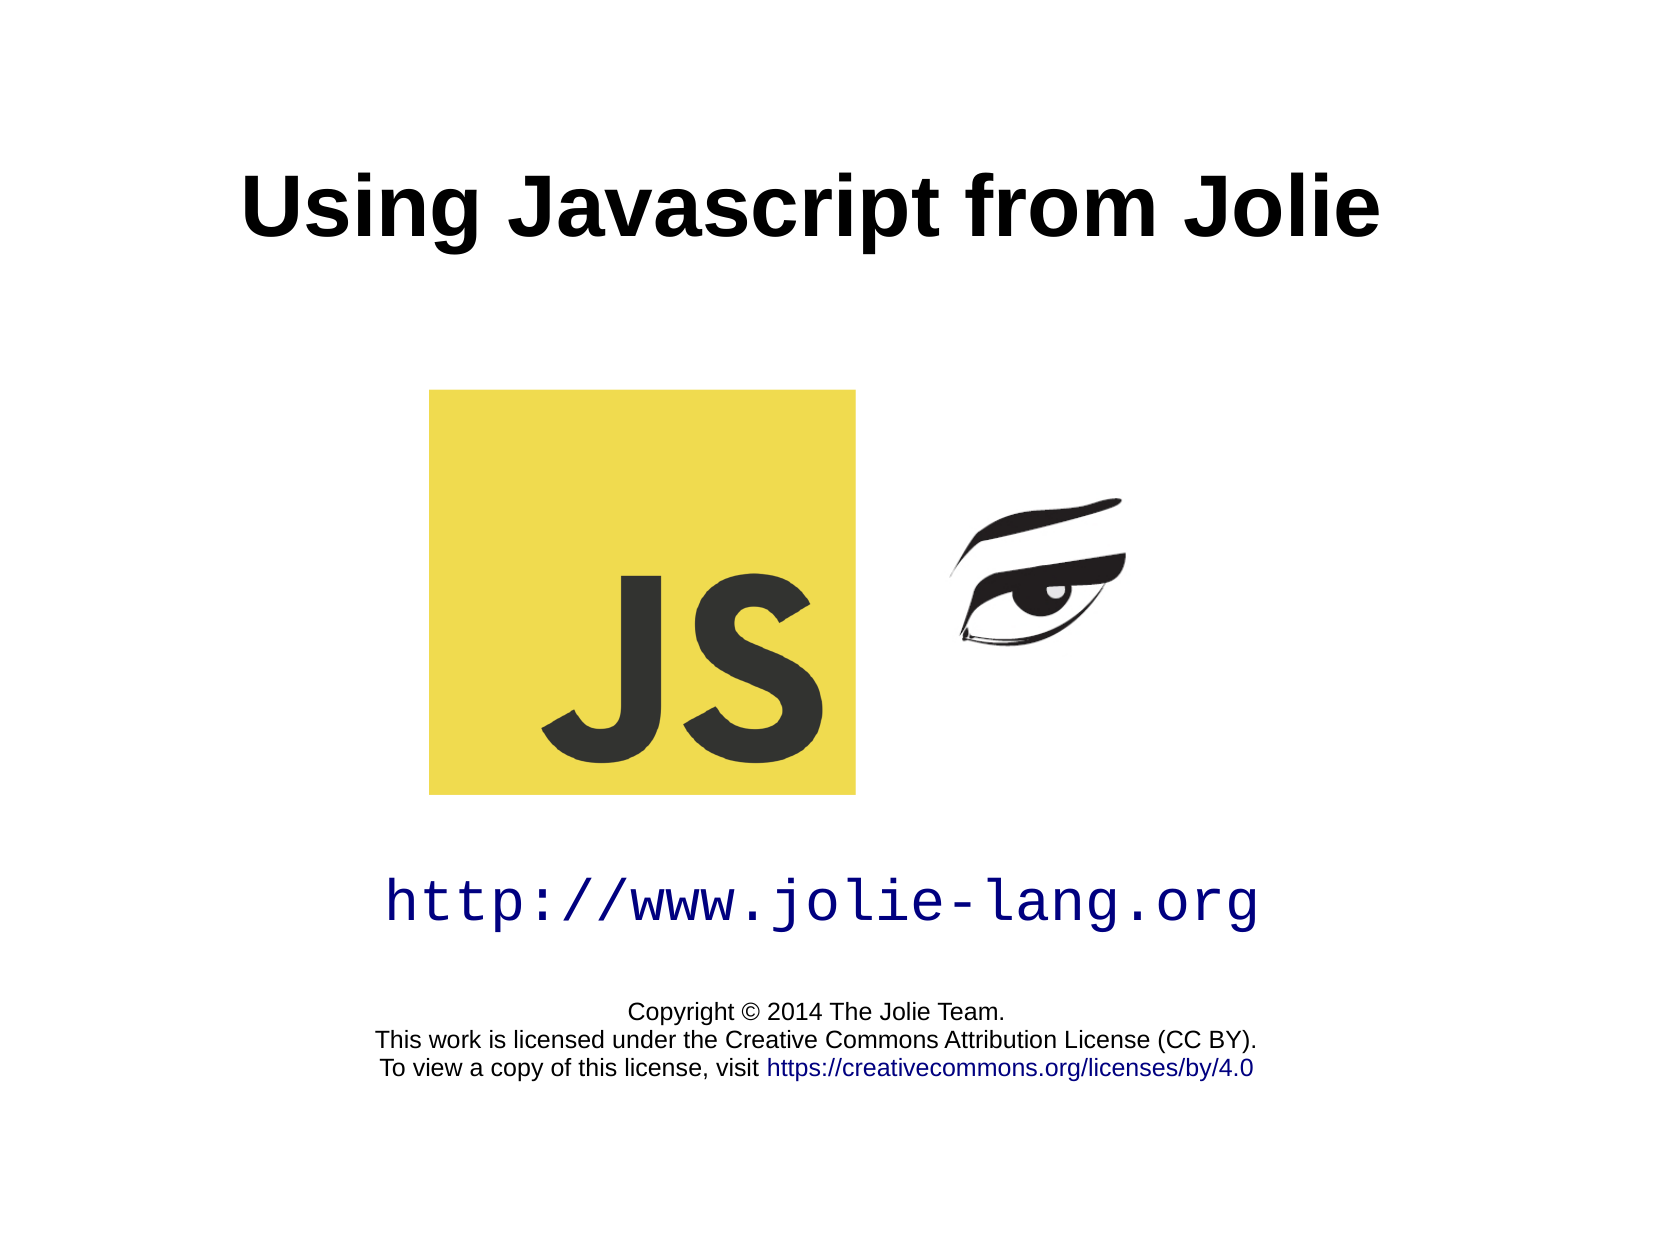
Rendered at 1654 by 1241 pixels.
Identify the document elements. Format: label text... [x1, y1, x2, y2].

picture [944, 492, 1131, 657]
text_box http://www.jolie-lang.org [370, 864, 1276, 946]
text_box Copyright © 2014 The Jolie Team. This work is licensed under the Creative Commons Attribution License (CC BY). To view a copy of this license, visit https://creativecommons.org/licenses/by/4.0 [360, 990, 1276, 1090]
picture [429, 389, 856, 796]
text_box Using Javascript from Jolie [225, 150, 1429, 361]
